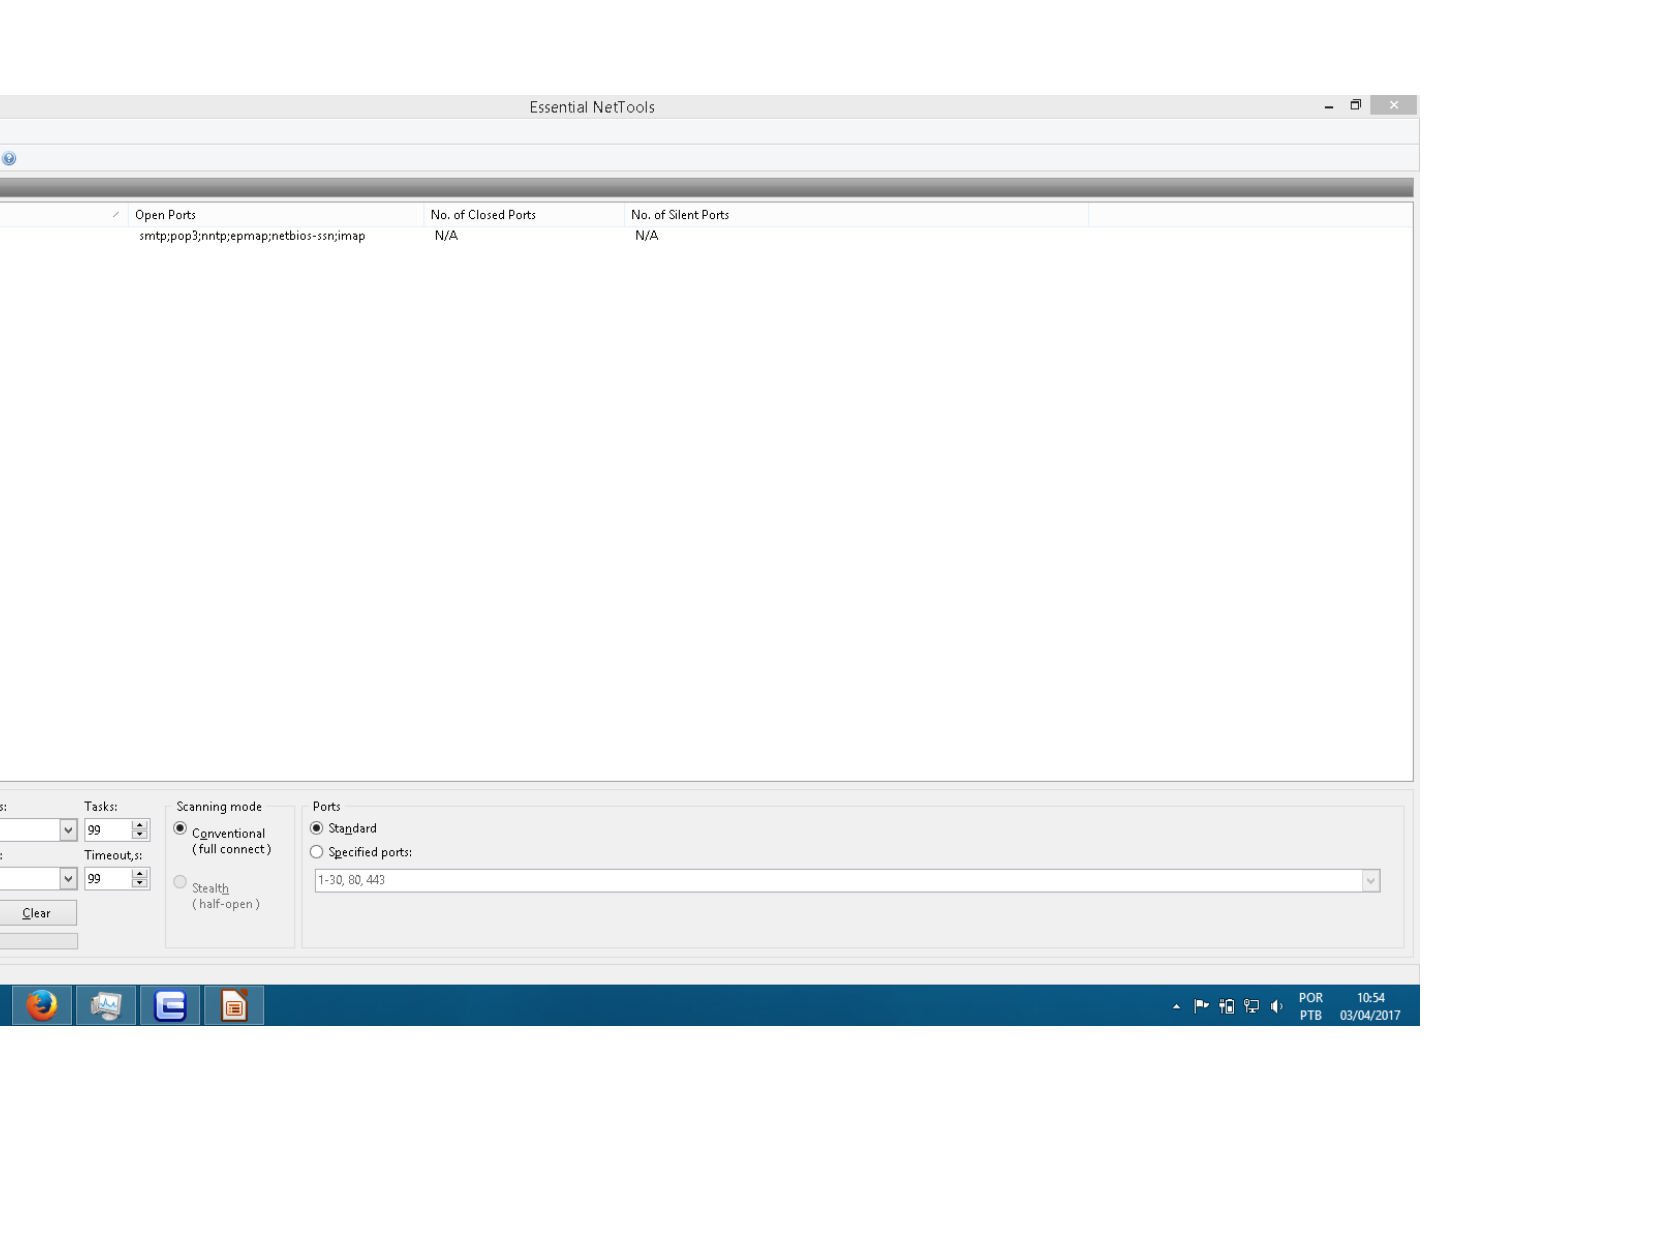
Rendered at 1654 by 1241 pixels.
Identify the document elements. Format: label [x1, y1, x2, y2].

picture [0, 95, 1420, 1026]
